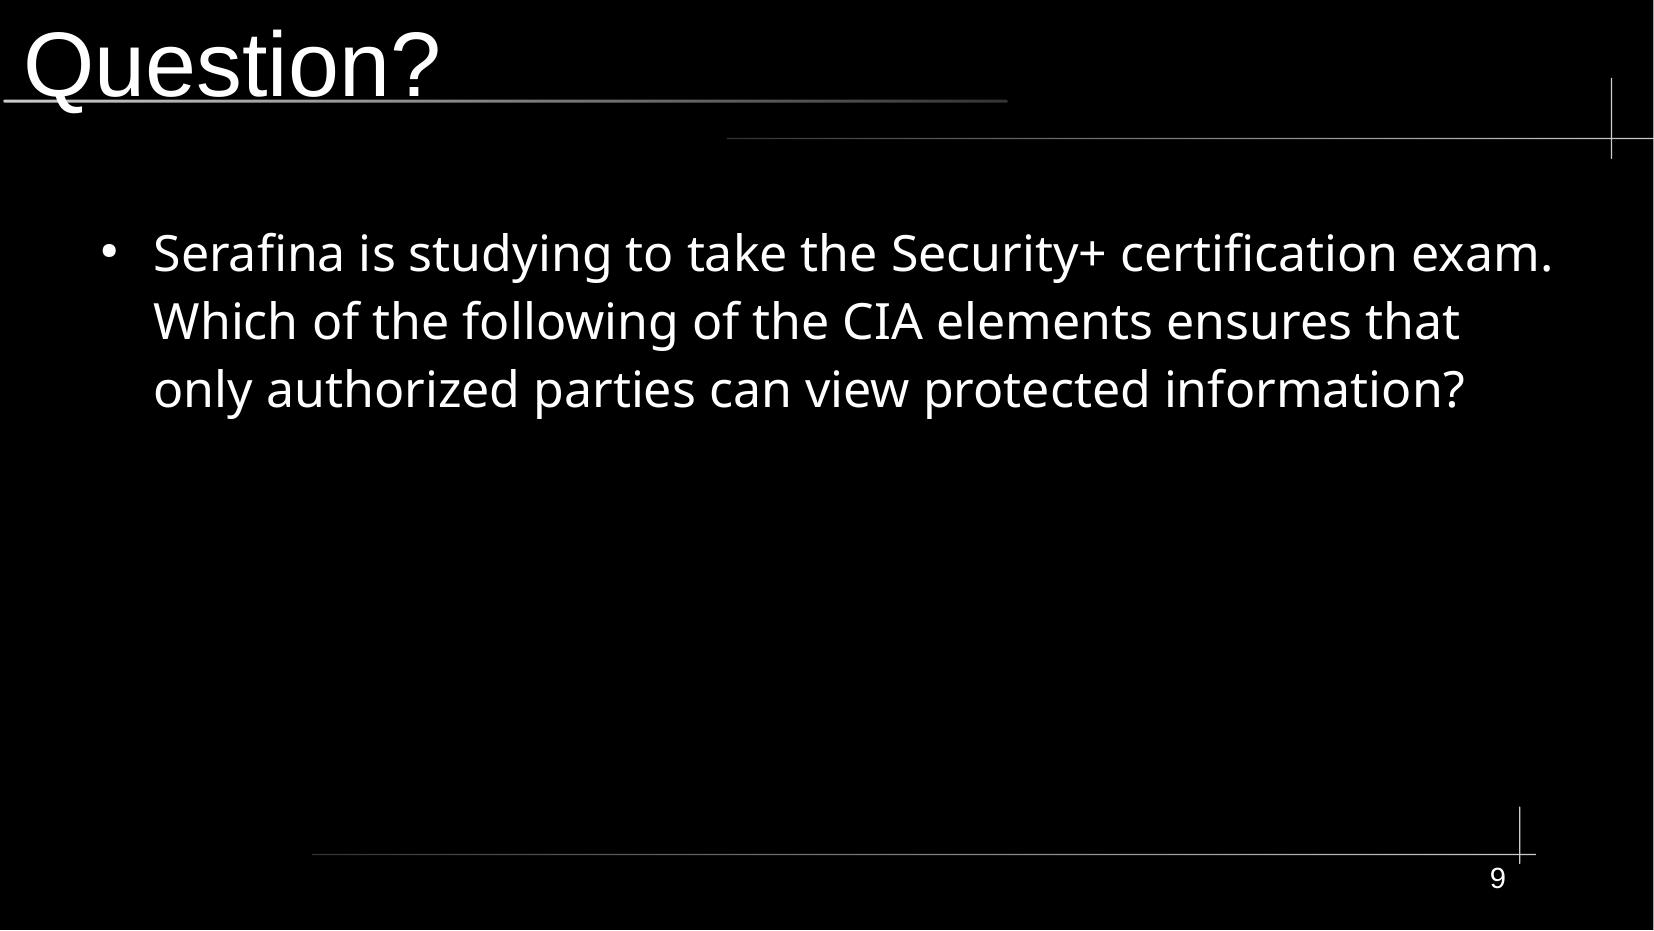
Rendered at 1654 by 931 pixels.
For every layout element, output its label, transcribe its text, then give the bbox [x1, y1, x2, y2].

title Question? [23, 11, 1589, 119]
list Serafina is studying to take the Security+ certification exam. Which of the following of the CIA elements ensures that only authorized parties can view protected information? [82, 217, 1571, 758]
